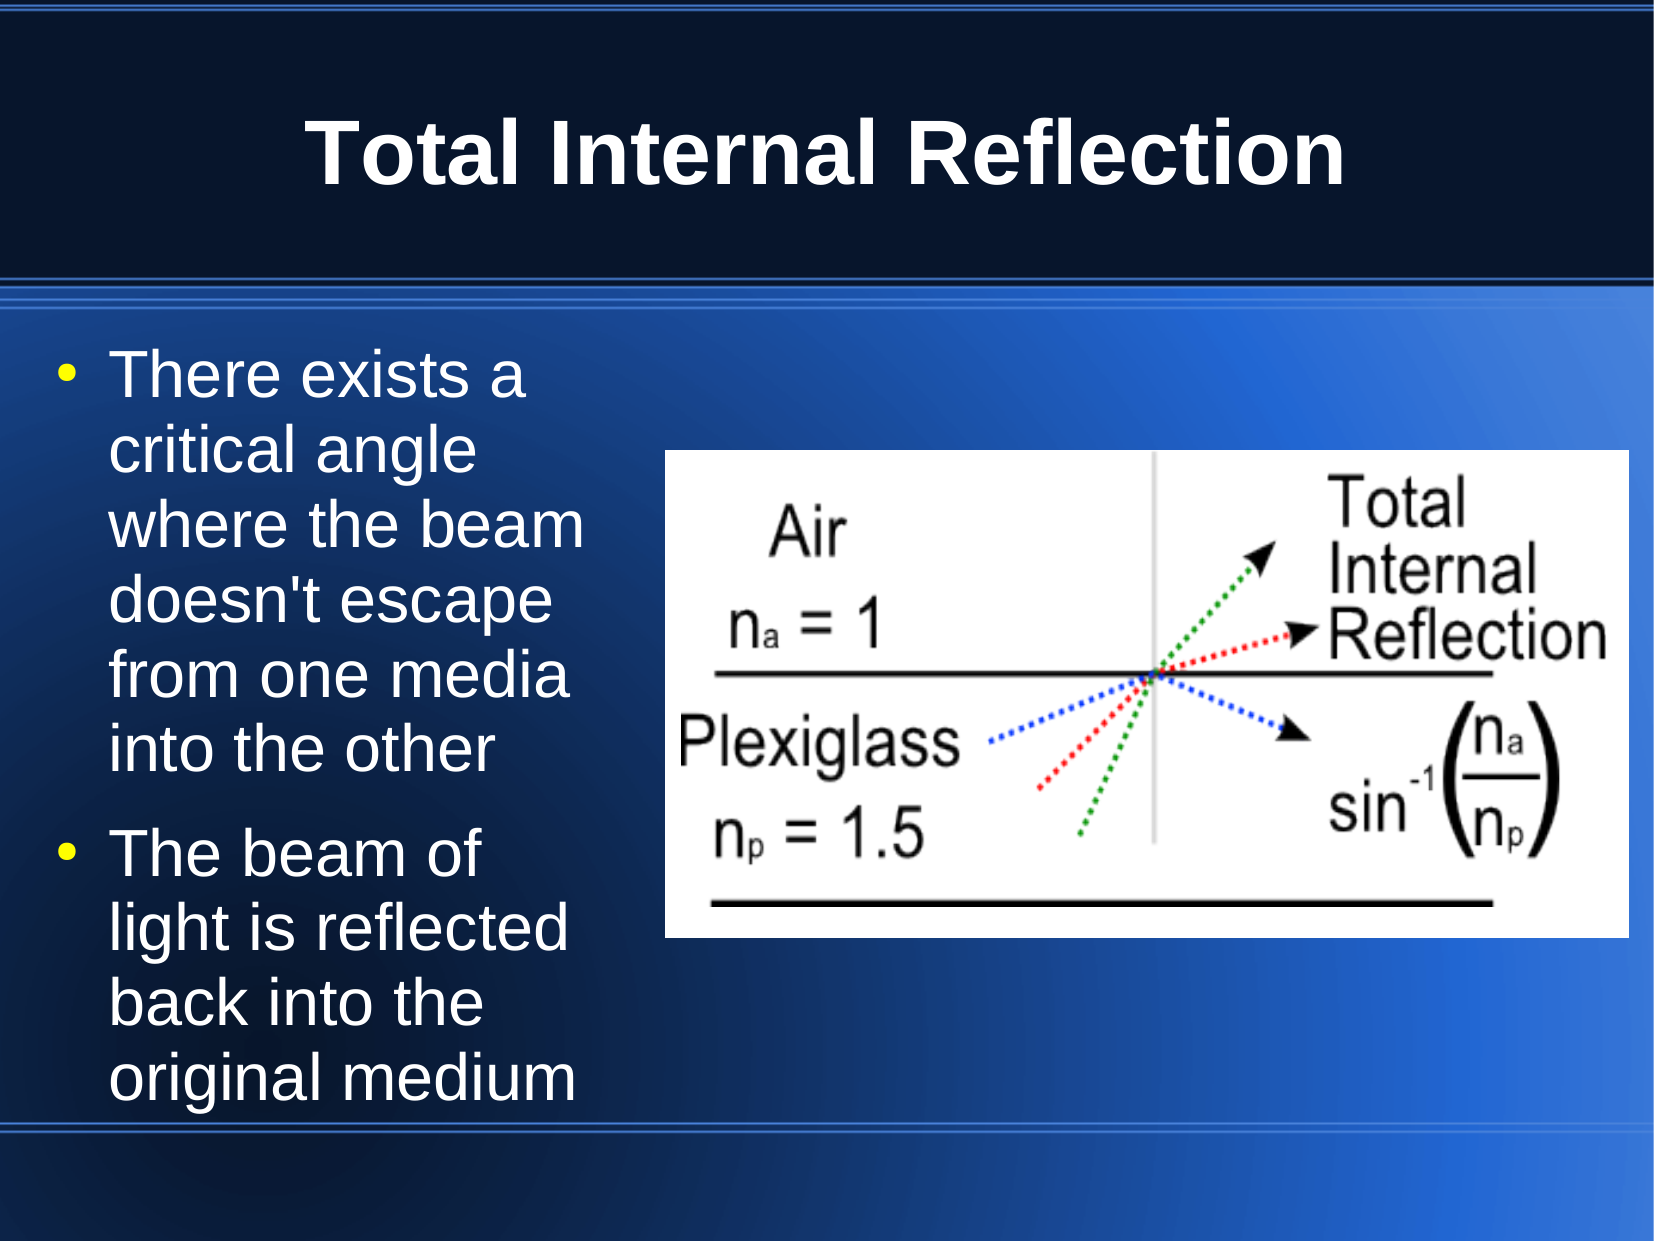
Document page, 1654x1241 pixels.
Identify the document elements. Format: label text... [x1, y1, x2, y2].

picture [0, 0, 1654, 1241]
list There exists a critical angle where the beam doesn't escape from one media into the other The beam of light is reflected back into the original medium [37, 337, 601, 1115]
title Total Internal Reflection [82, 56, 1571, 250]
text_box [665, 450, 1629, 938]
